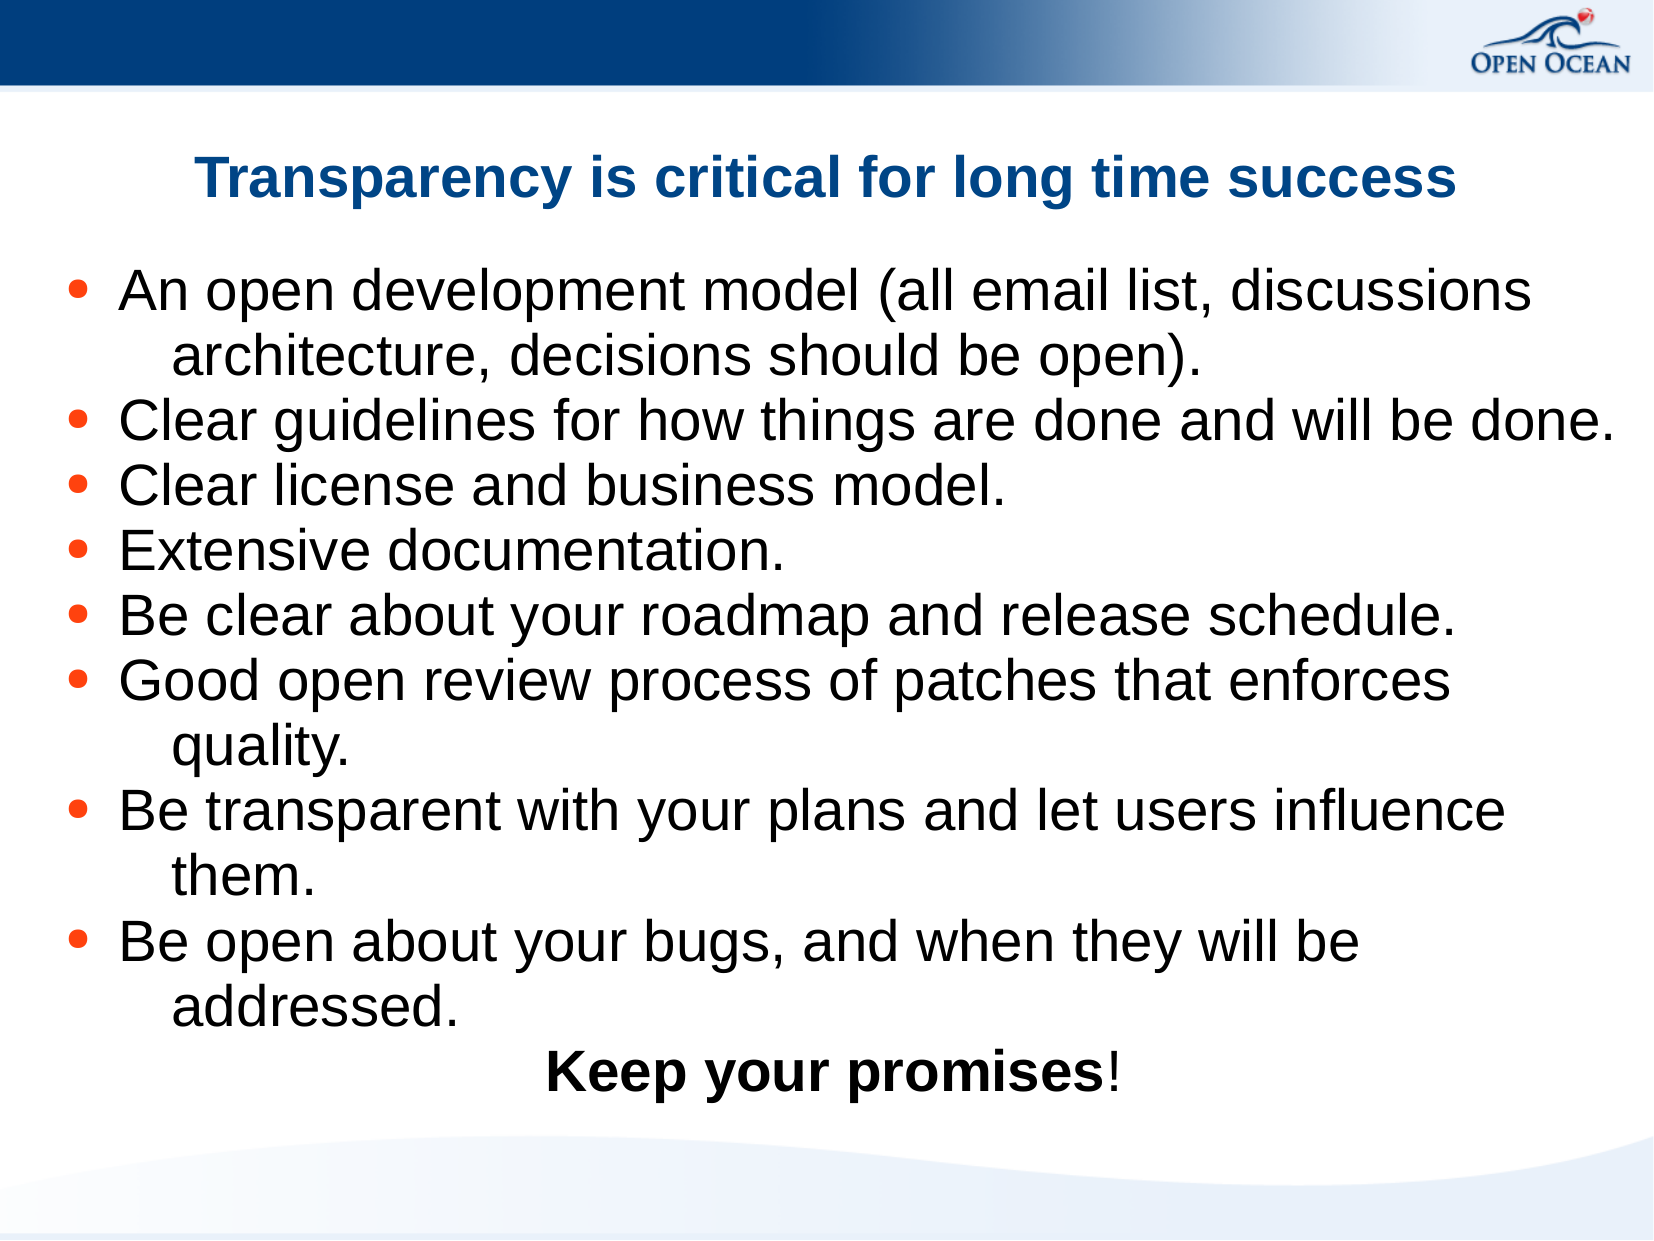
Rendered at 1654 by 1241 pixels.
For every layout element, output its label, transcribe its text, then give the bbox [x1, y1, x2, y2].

list An open development model (all email list, discussions architecture, decisions should be open). Clear guidelines for how things are done and will be done. Clear license and business model. Extensive documentation. Be clear about your roadmap and release schedule. Good open review process of patches that enforces quality. Be transparent with your plans and let users influence them. Be open about your bugs, and when they will be addressed. Keep your promises! [30, 258, 1621, 1169]
title Transparency is critical for long time success [82, 95, 1571, 258]
picture [0, 0, 1654, 1240]
